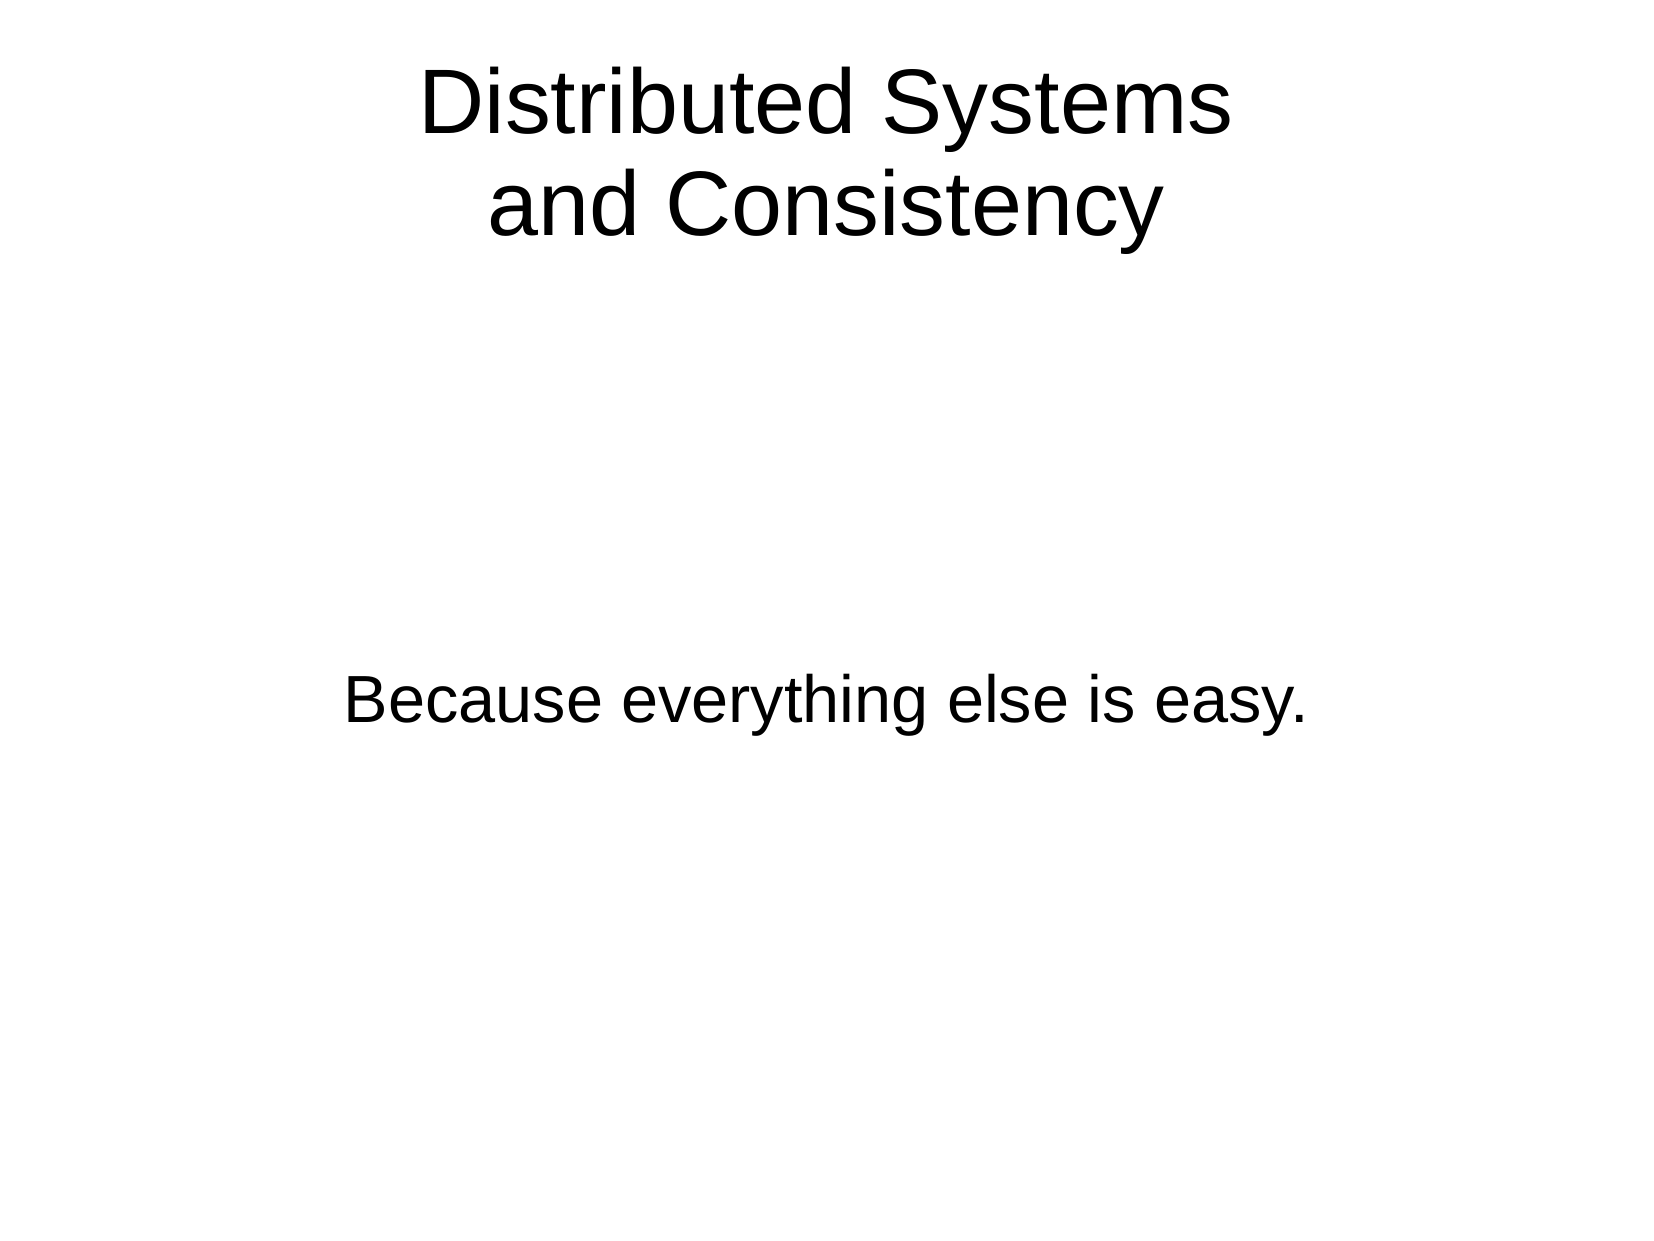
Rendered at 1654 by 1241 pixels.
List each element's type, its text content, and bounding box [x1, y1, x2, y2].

title Distributed Systems and Consistency [82, 49, 1571, 257]
subtitle Because everything else is easy. [82, 290, 1571, 1109]
